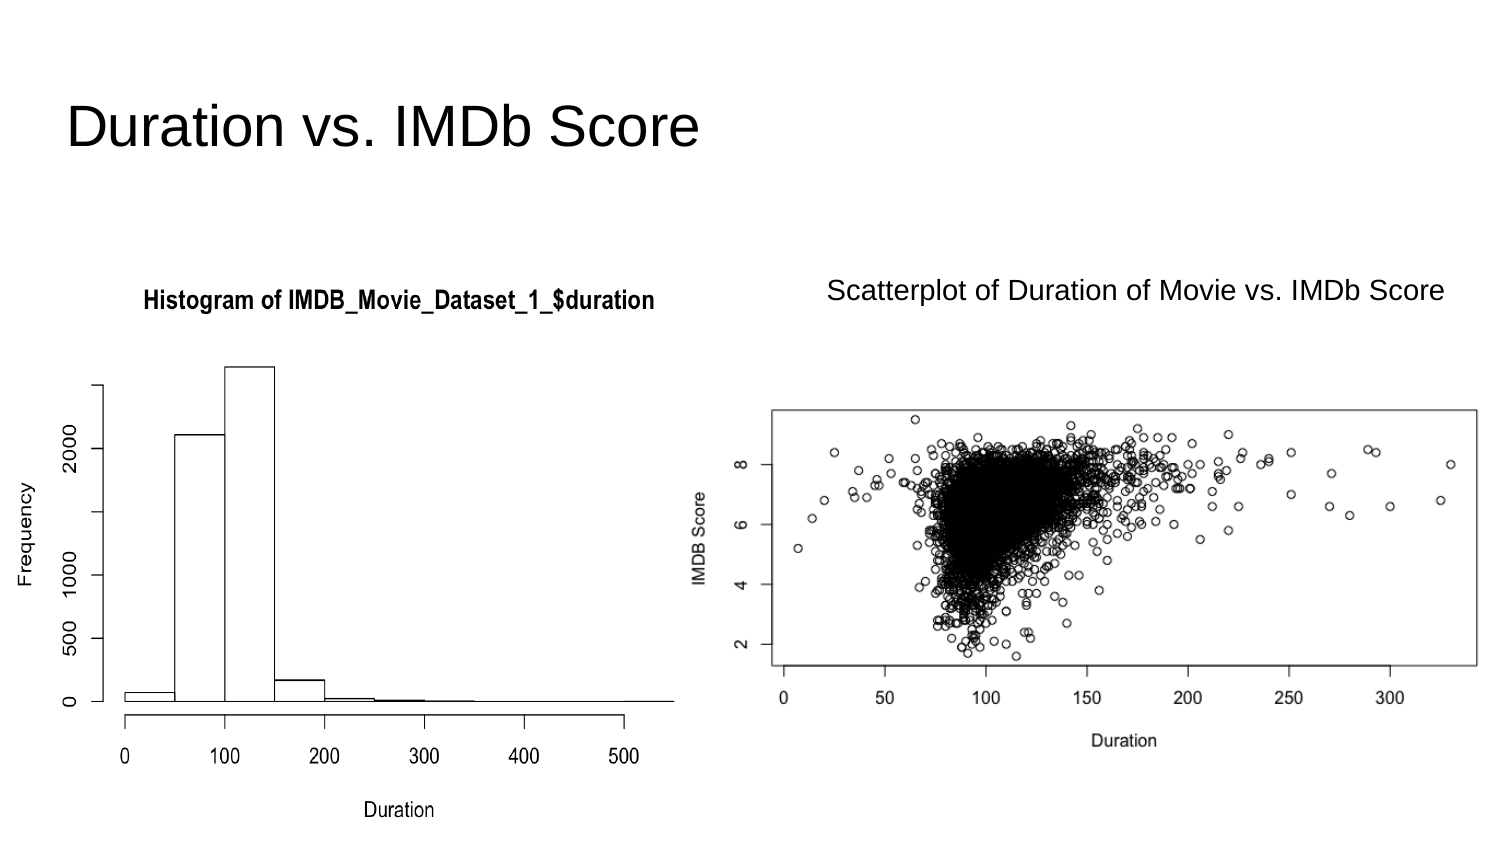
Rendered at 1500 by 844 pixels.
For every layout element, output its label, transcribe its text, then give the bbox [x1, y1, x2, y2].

list [51, 189, 1449, 324]
title Duration vs. IMDb Score [51, 72, 1449, 167]
picture [13, 245, 1500, 844]
text_box Scatterplot of Duration of Movie vs. IMDb Score [811, 256, 1463, 324]
